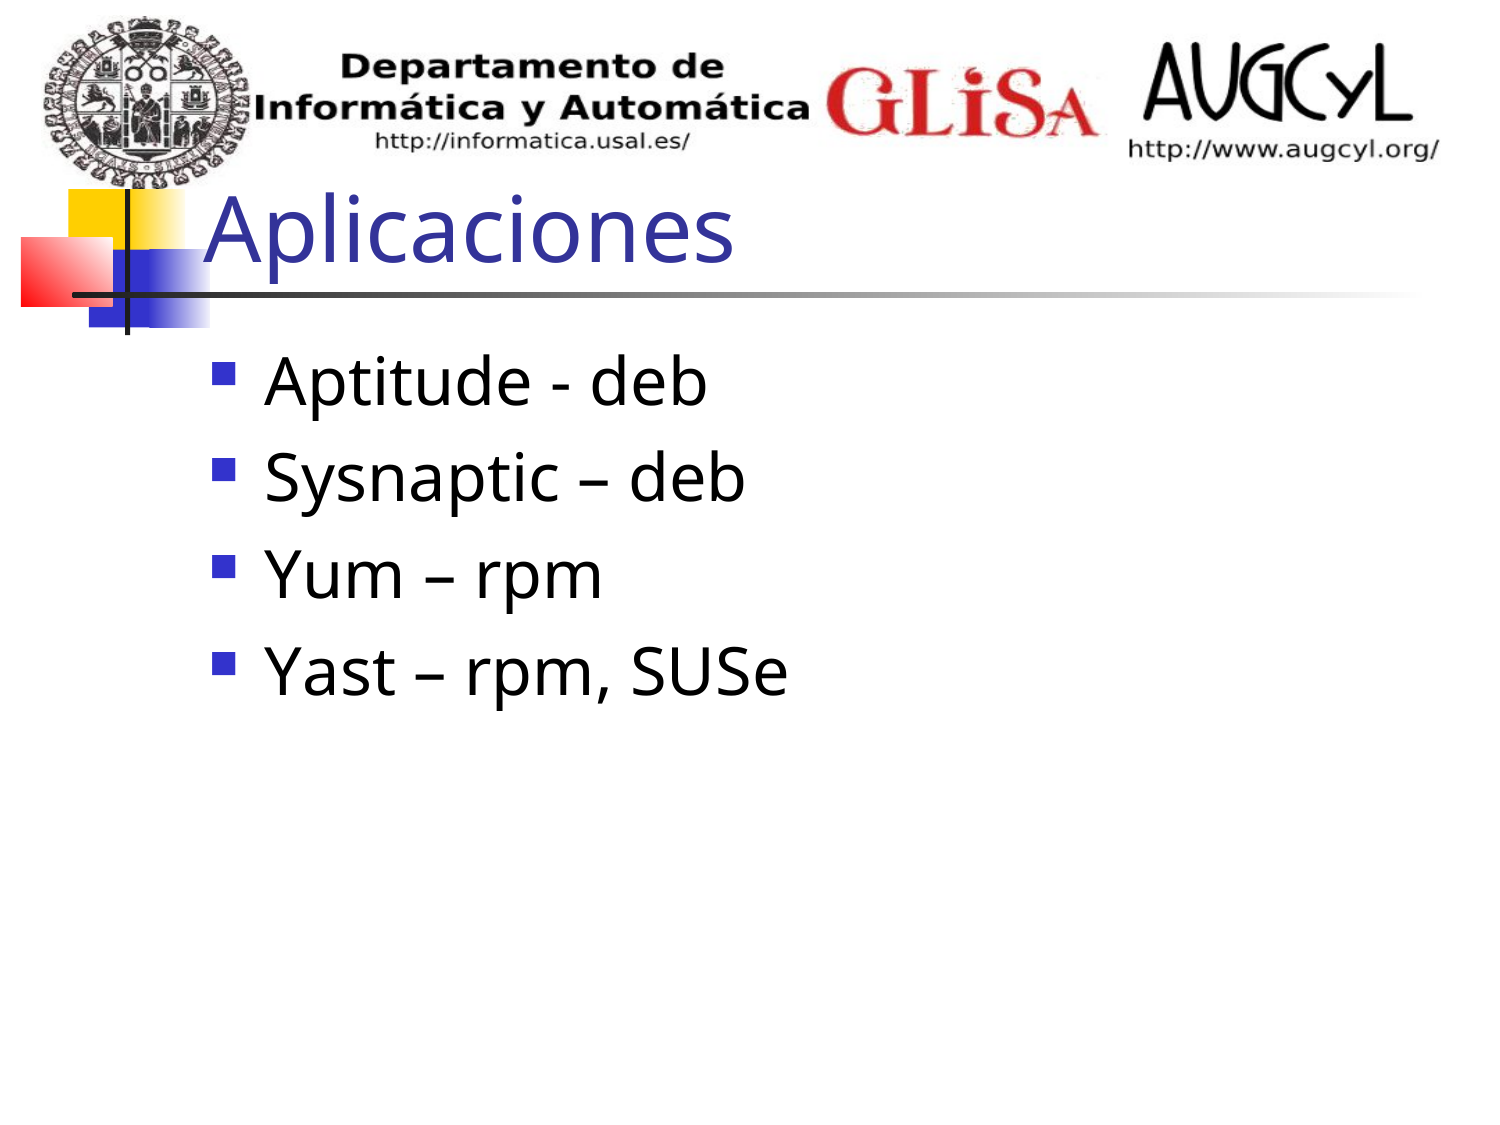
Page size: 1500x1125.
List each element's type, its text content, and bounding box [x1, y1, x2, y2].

title Aplicaciones [188, 52, 1468, 289]
list Aptitude - deb Sysnaptic – deb Yum – rpm Yast – rpm, SUSe [193, 331, 1469, 1090]
picture [41, 15, 1463, 189]
